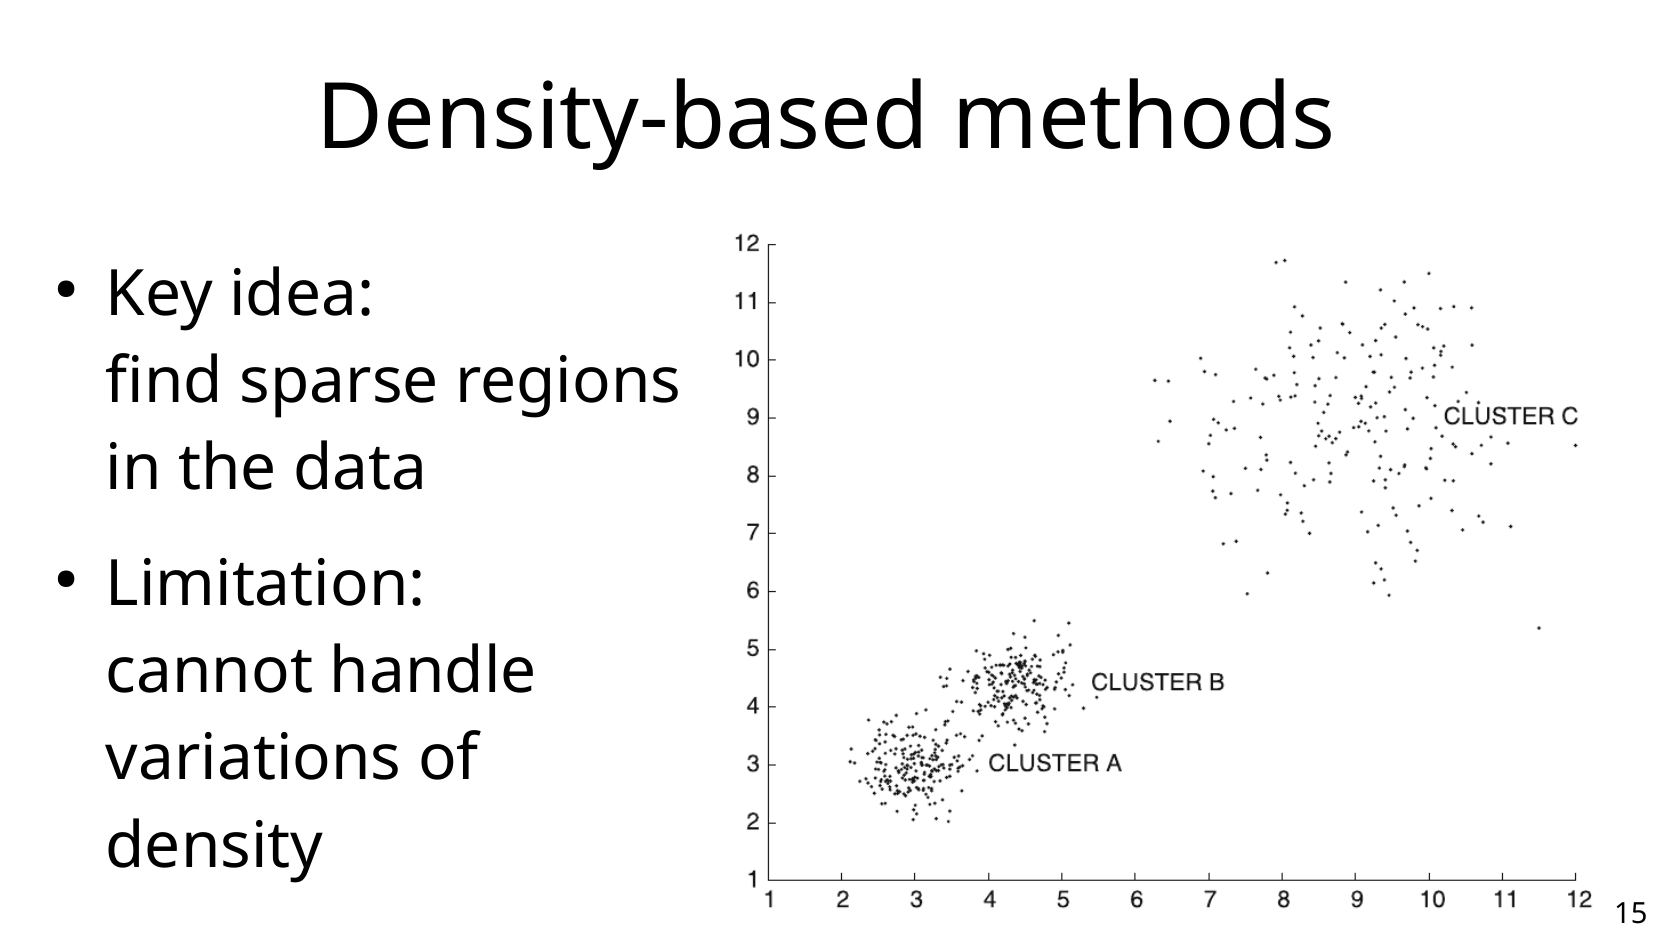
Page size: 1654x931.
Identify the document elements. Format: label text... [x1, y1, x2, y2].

title Density-based methods [82, 1, 1571, 226]
picture [712, 211, 1607, 930]
list Key idea: find sparse regions in the data Limitation: cannot handle variations of density [37, 246, 712, 887]
